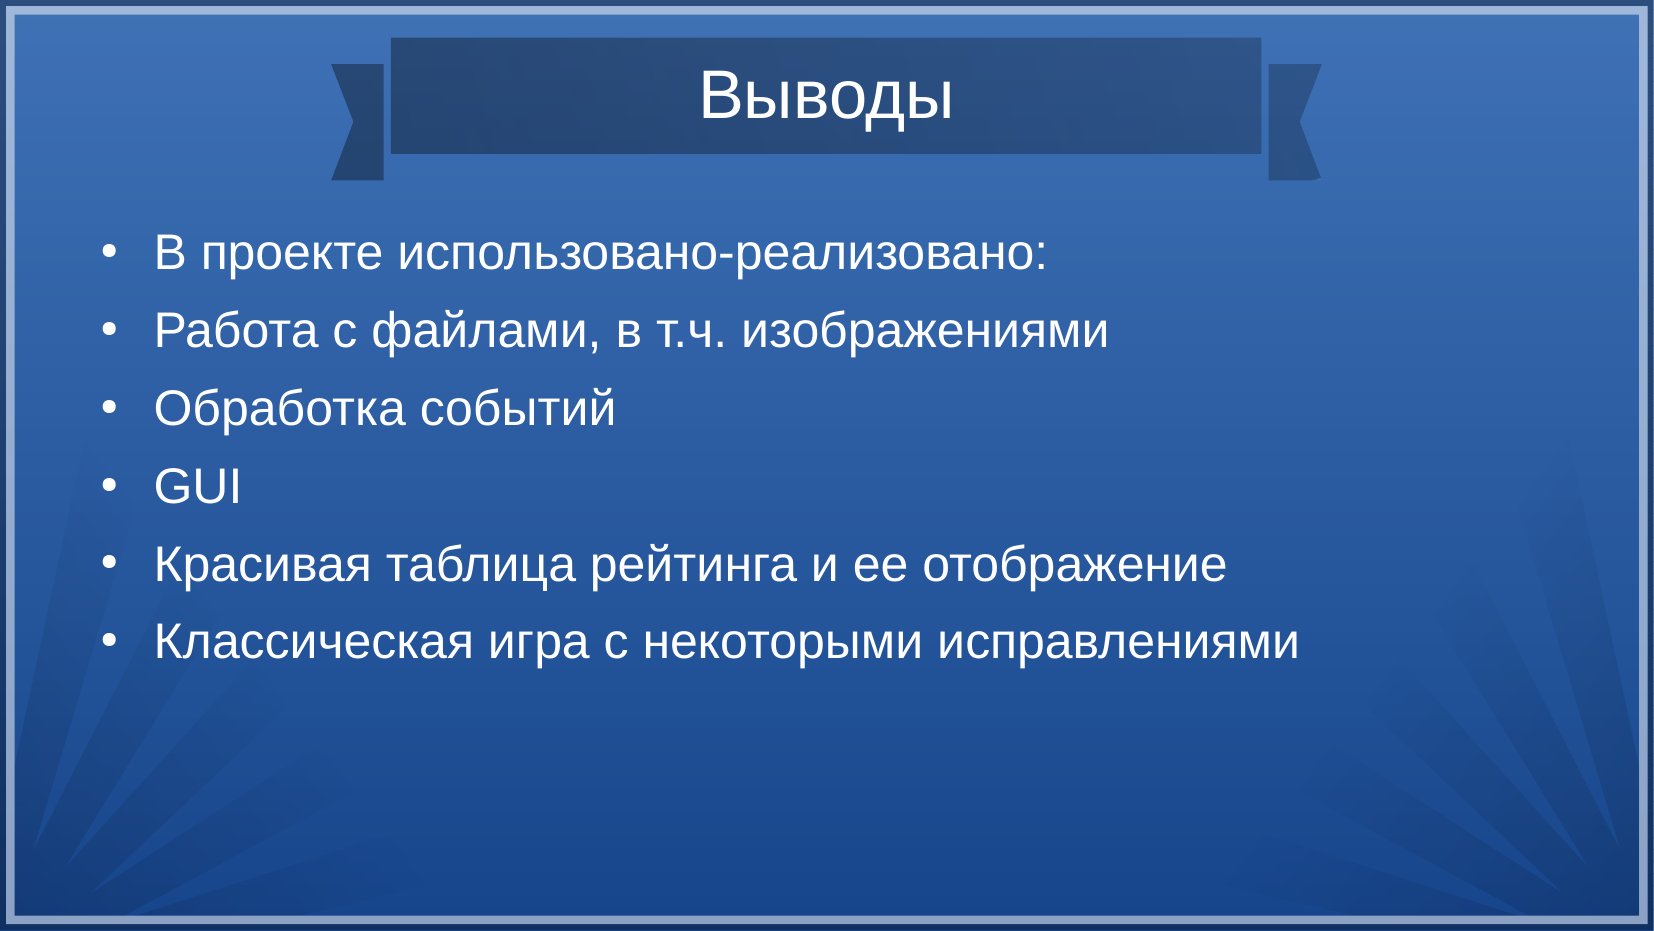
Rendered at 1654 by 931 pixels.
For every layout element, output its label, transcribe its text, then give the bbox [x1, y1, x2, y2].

title Выводы [389, 35, 1264, 154]
list В проекте использовано-реализовано: Работа с файлами, в т.ч. изображениями Обработка событий GUI Красивая таблица рейтинга и ее отображение Классическая игра с некоторыми исправлениями [82, 224, 1571, 848]
